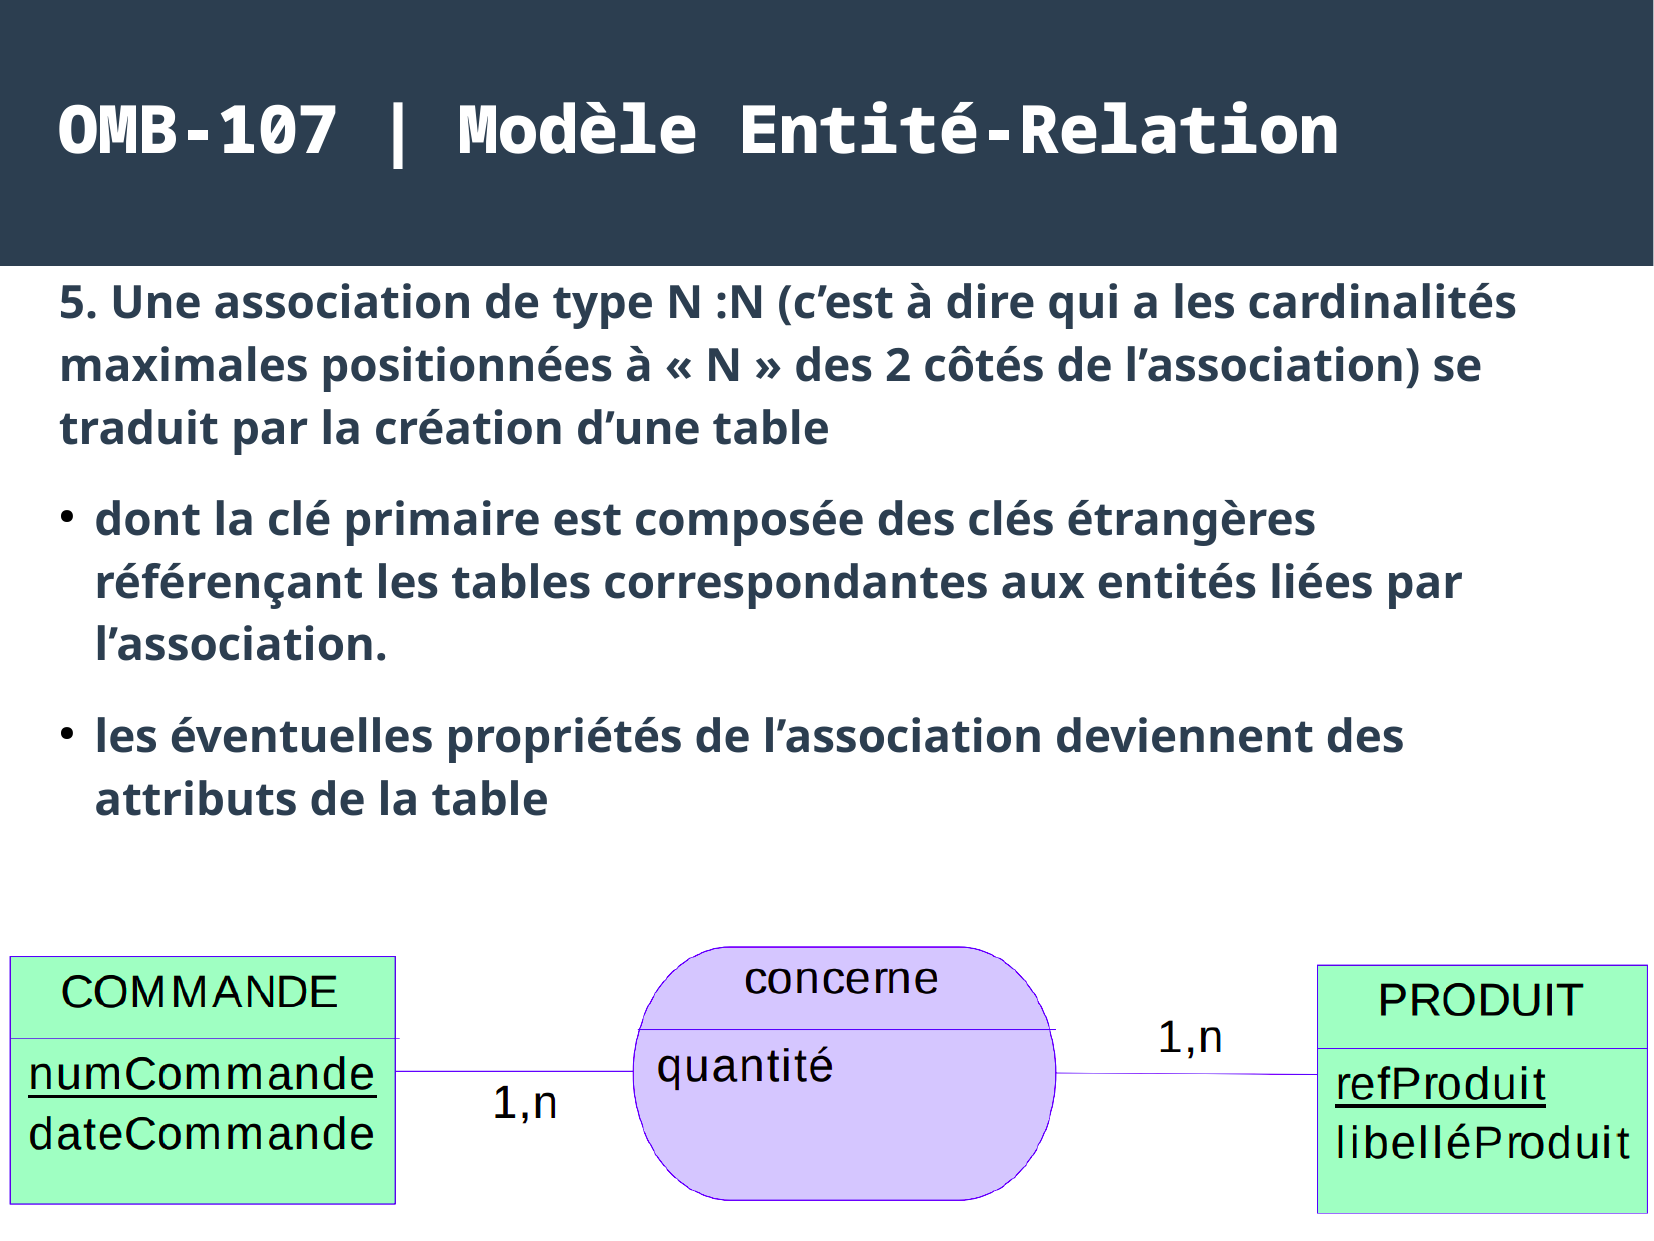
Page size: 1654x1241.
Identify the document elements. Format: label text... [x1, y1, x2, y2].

picture [2, 946, 1654, 1220]
list 5. Une association de type N :N (c’est à dire qui a les cardinalités maximales positionnées à « N » des 2 côtés de l’association) se traduit par la création d’une table dont la clé primaire est composée des clés étrangères référençant les tables correspondantes aux entités liées par l’association. les éventuelles propriétés de l’association deviennent des attributs de la table [58, 270, 1595, 946]
title OMB-107 | Modèle Entité-Relation [58, 49, 1595, 207]
